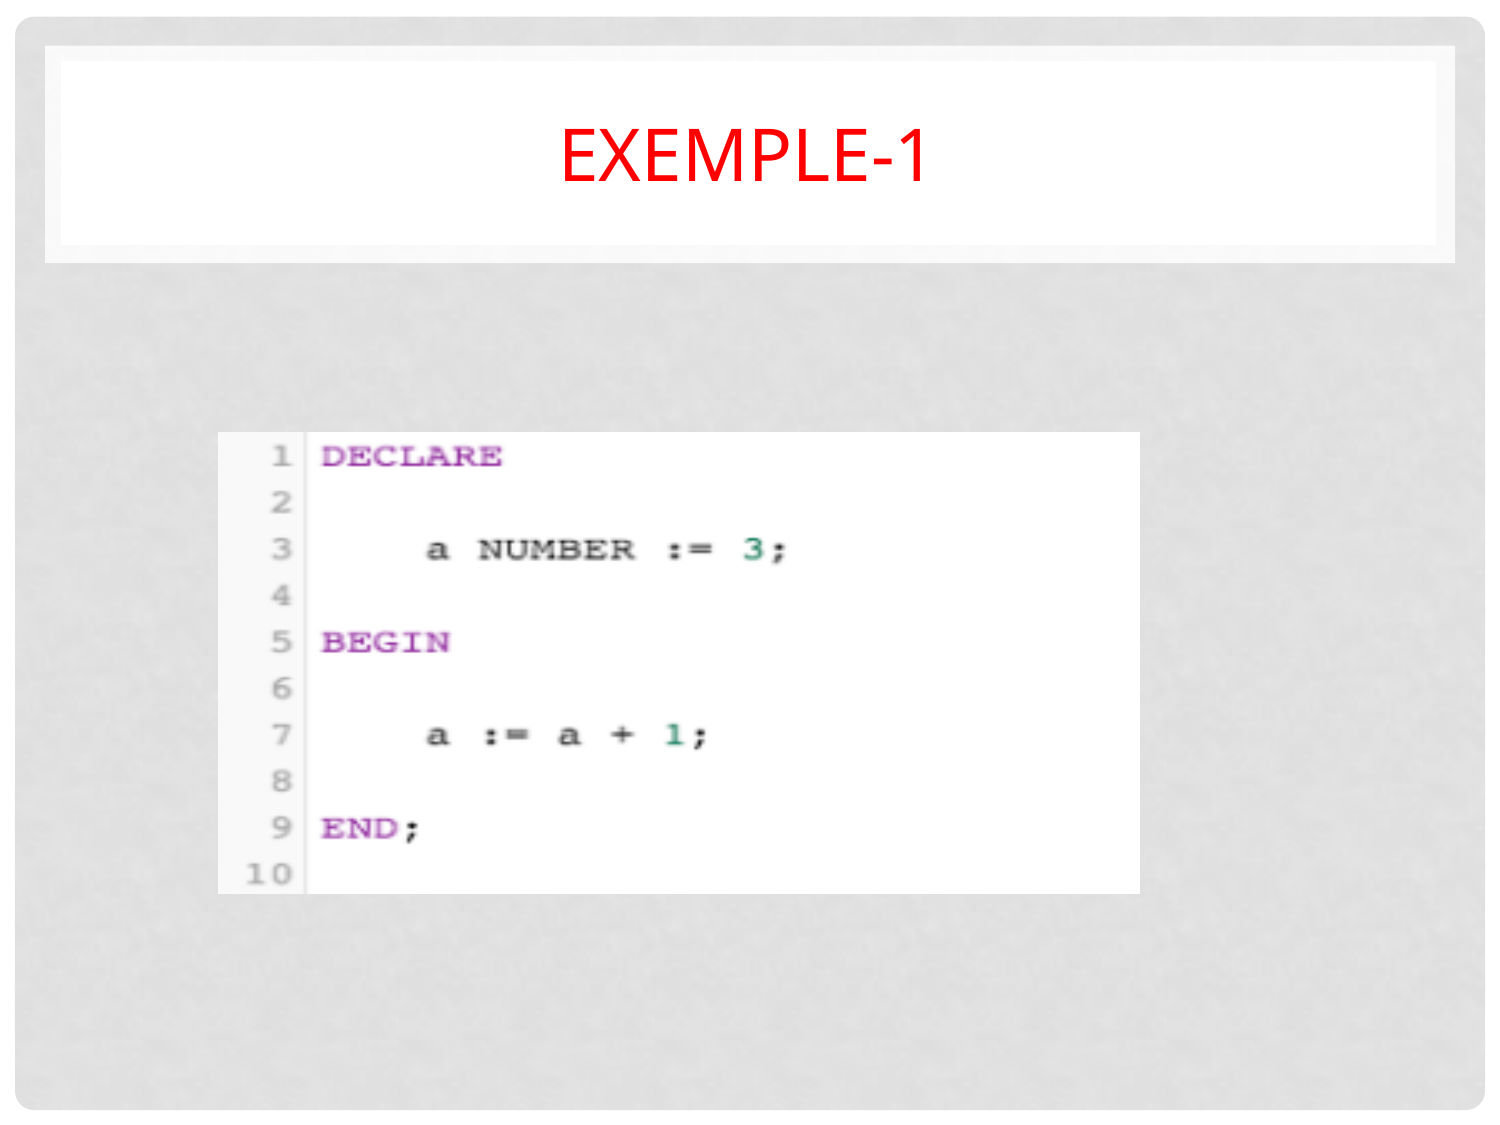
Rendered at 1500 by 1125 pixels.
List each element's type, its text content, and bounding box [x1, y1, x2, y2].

title Exemple-1 [69, 66, 1426, 238]
picture [218, 432, 1140, 894]
